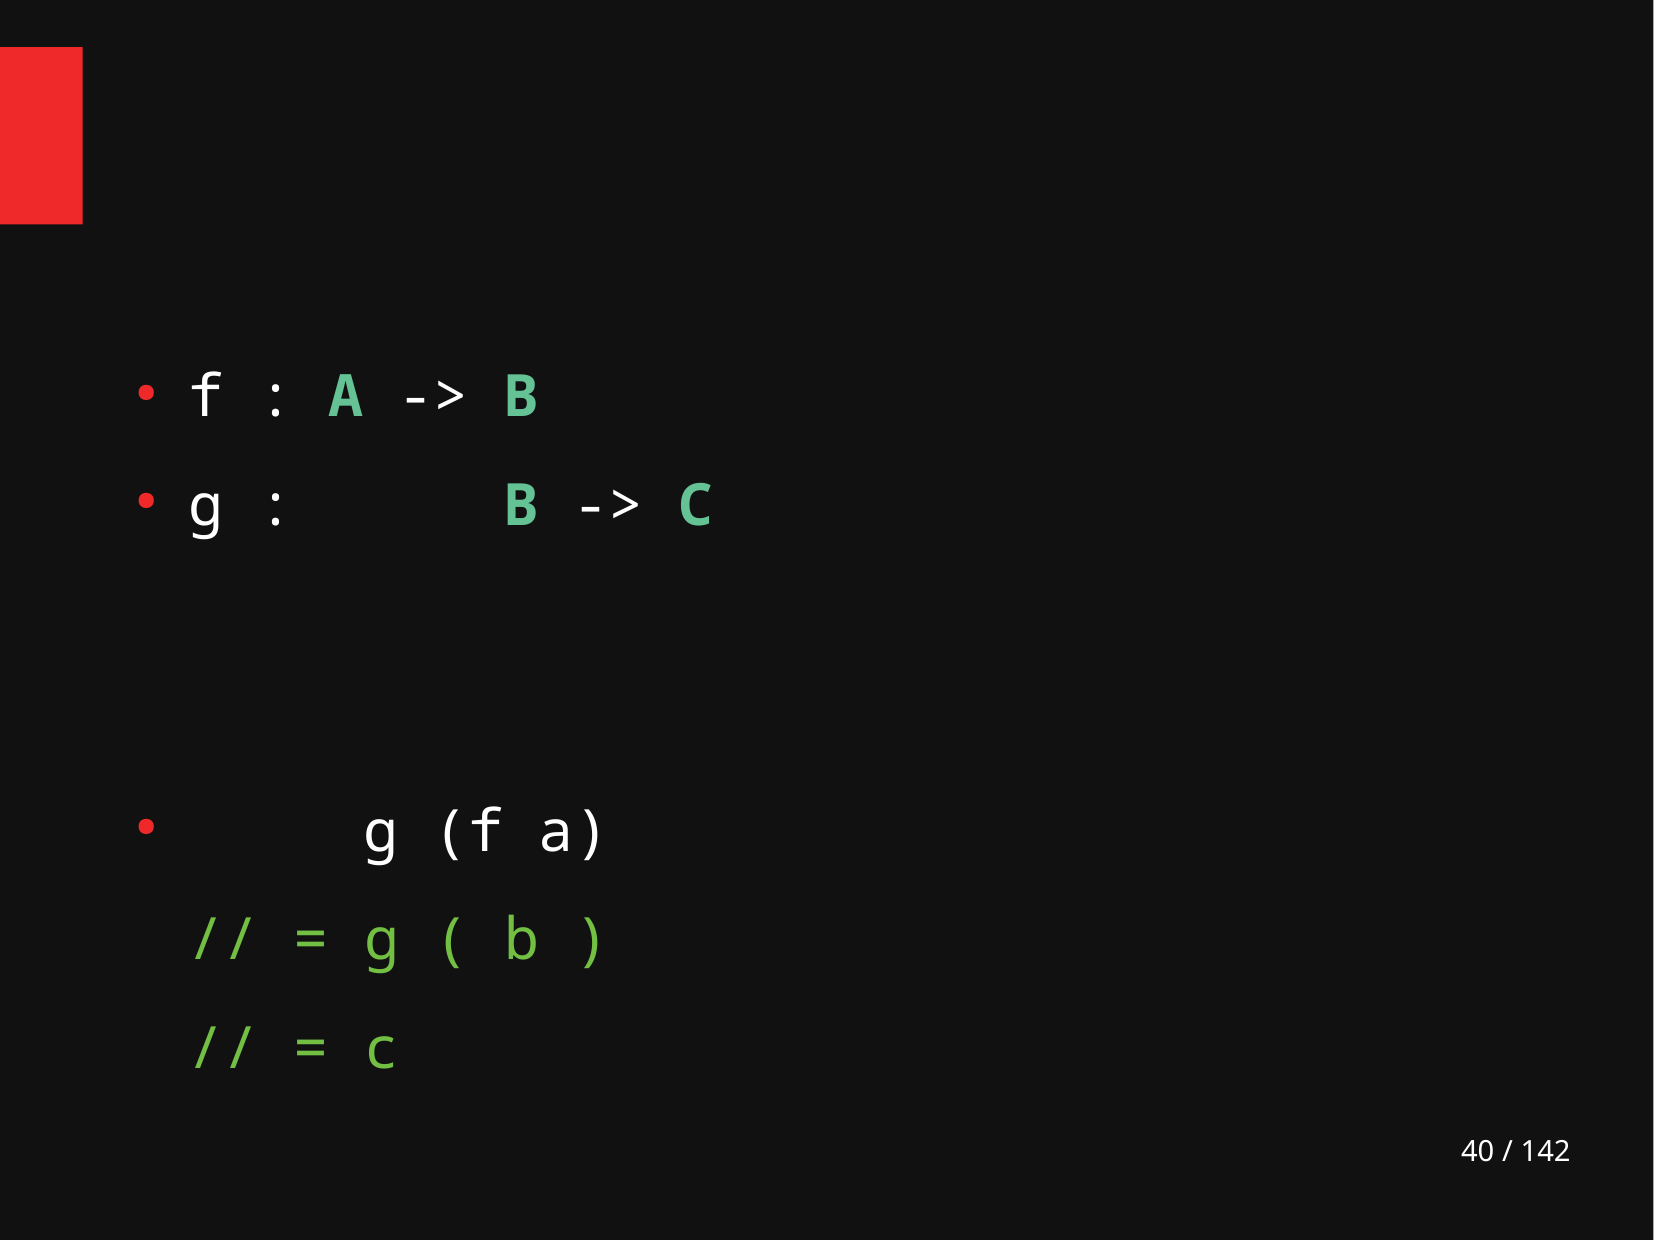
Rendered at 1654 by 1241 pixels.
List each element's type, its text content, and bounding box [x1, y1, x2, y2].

list f : A -> B g : B -> C g (f a) // = g ( b ) // = c [118, 354, 1536, 1074]
